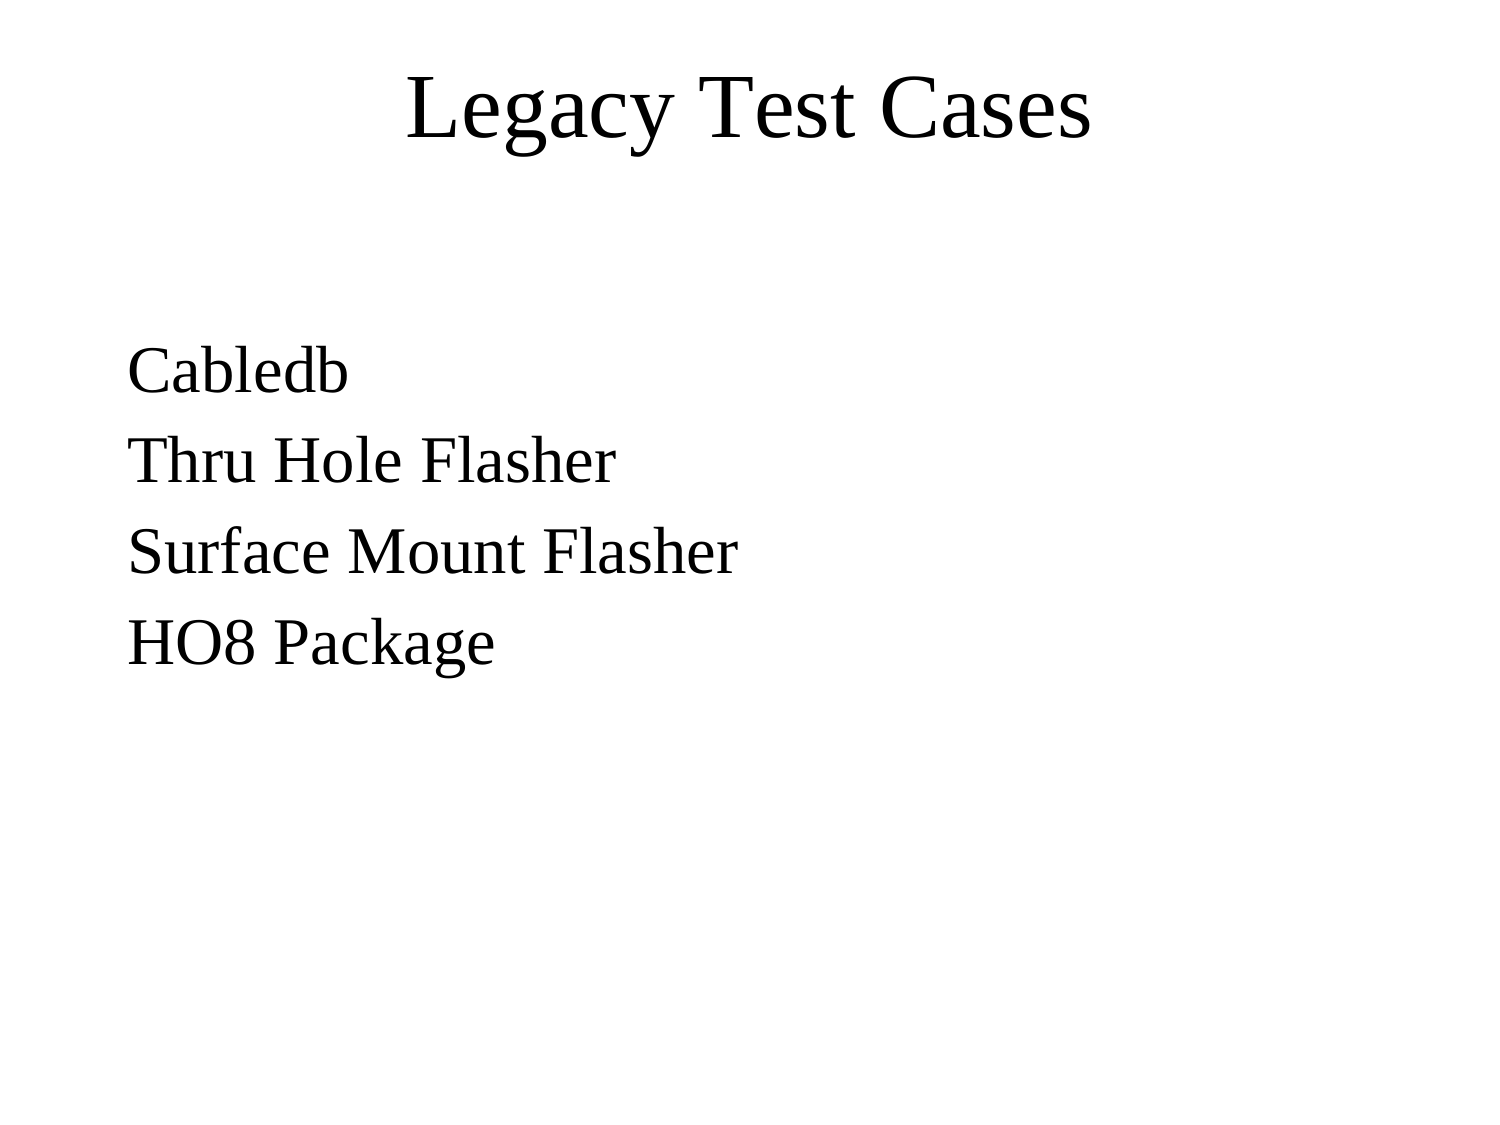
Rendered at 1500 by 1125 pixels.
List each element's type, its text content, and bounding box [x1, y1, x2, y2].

title Legacy Test Cases [112, 12, 1388, 201]
list Cabledb Thru Hole Flasher Surface Mount Flasher HO8 Package [112, 324, 1388, 1001]
